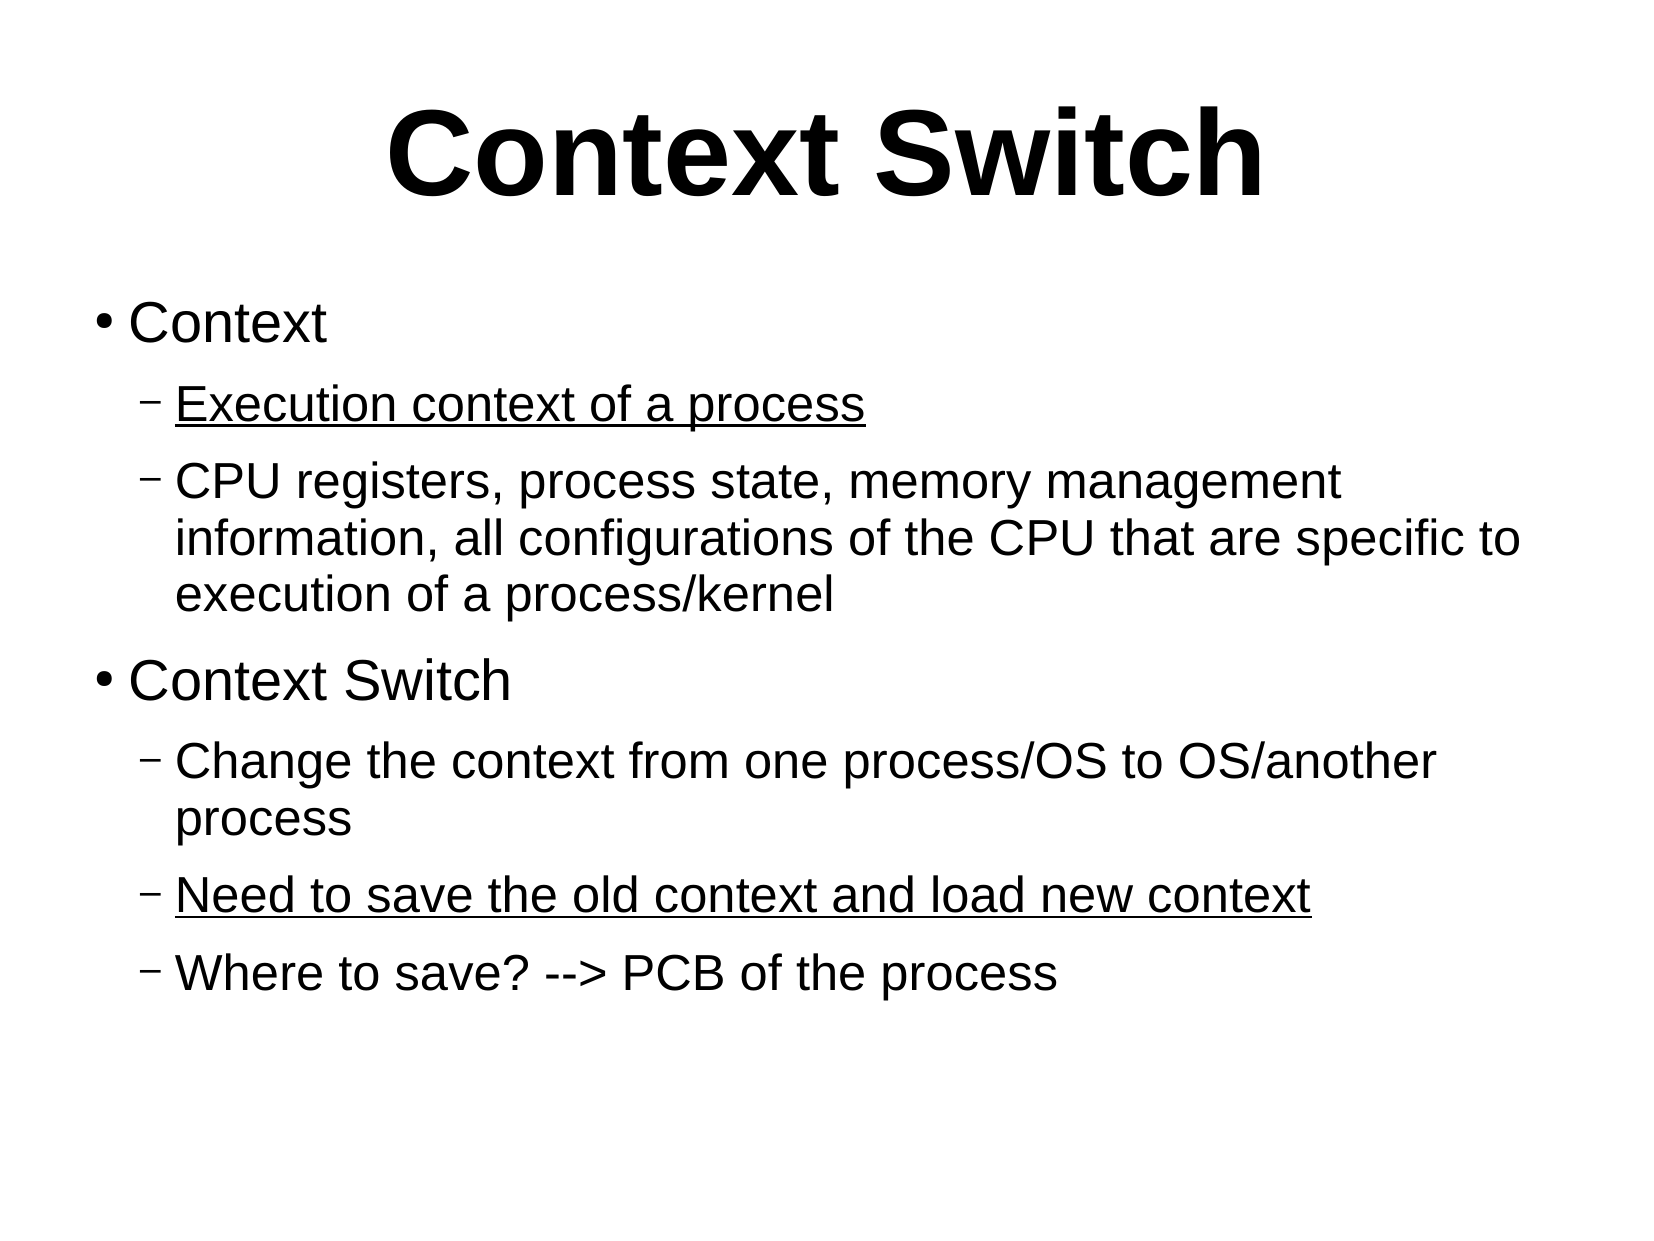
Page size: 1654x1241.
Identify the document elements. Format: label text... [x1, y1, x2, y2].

list Context Execution context of a process CPU registers, process state, memory management information, all configurations of the CPU that are specific to execution of a process/kernel Context Switch Change the context from one process/OS to OS/another process Need to save the old context and load new context Where to save? --> PCB of the process [82, 290, 1571, 1010]
title Context Switch [82, 49, 1571, 257]
